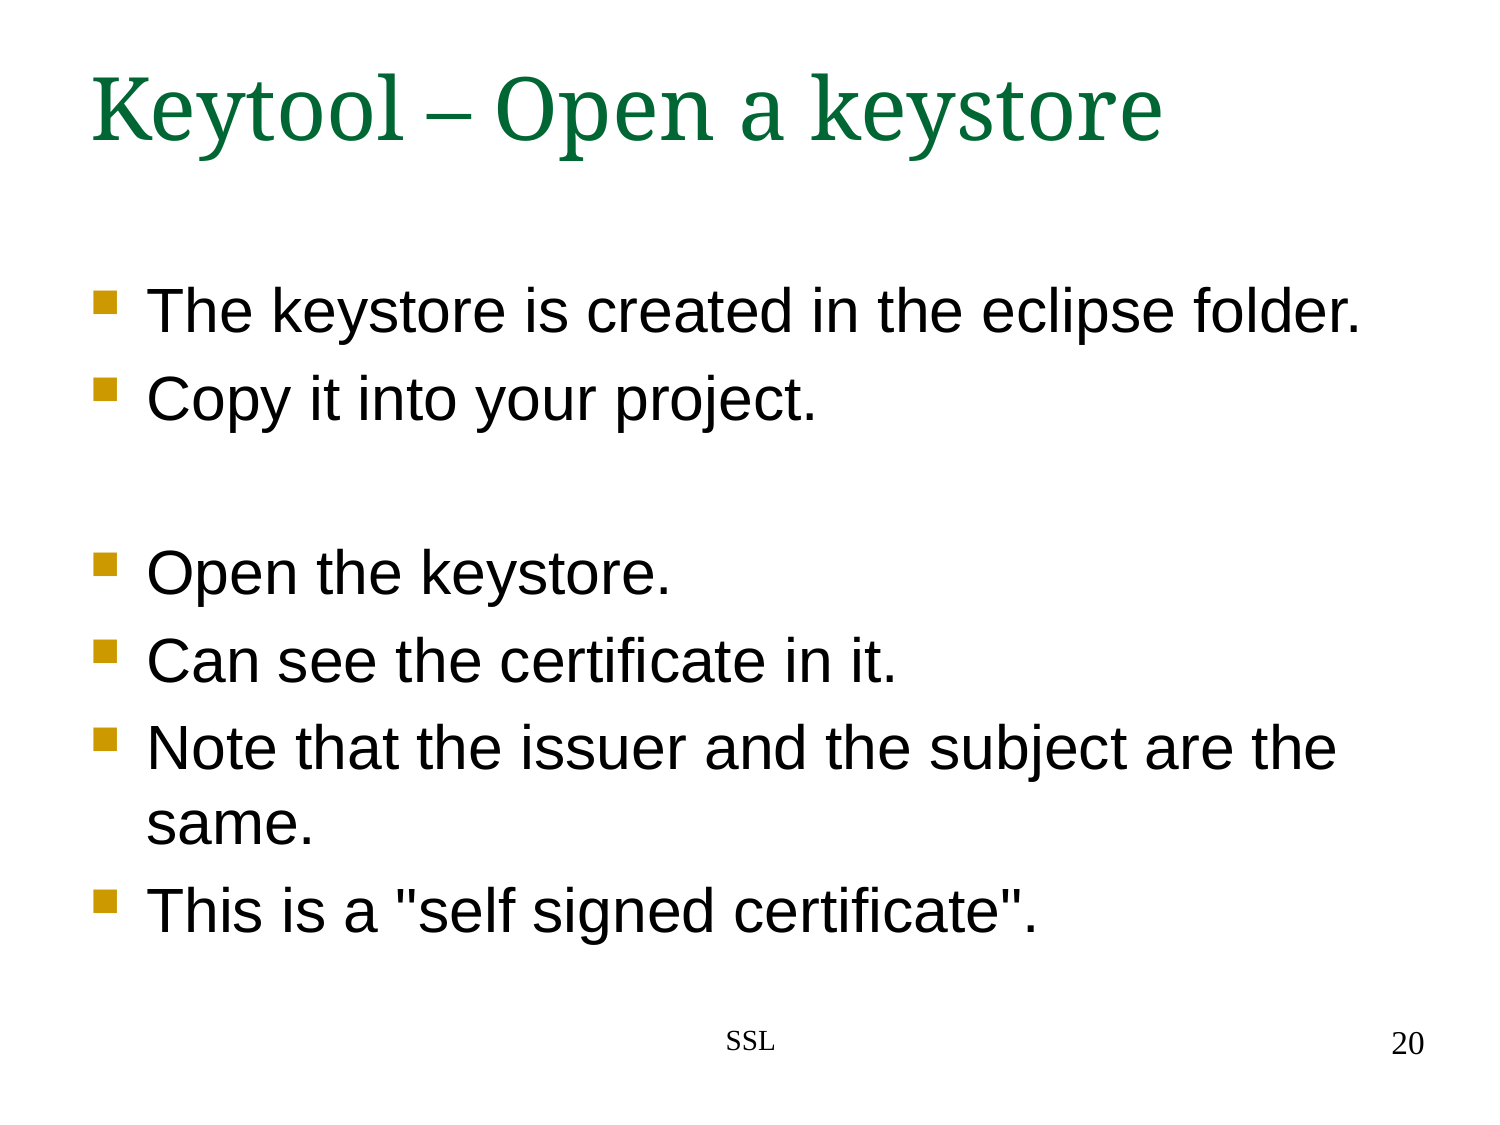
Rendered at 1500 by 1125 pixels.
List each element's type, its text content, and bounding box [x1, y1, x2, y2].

title Keytool – Open a keystore [75, 45, 1425, 233]
list The keystore is created in the eclipse folder. Copy it into your project. Open the keystore. Can see the certificate in it. Note that the issuer and the subject are the same. This is a "self signed certificate". [75, 262, 1425, 1006]
